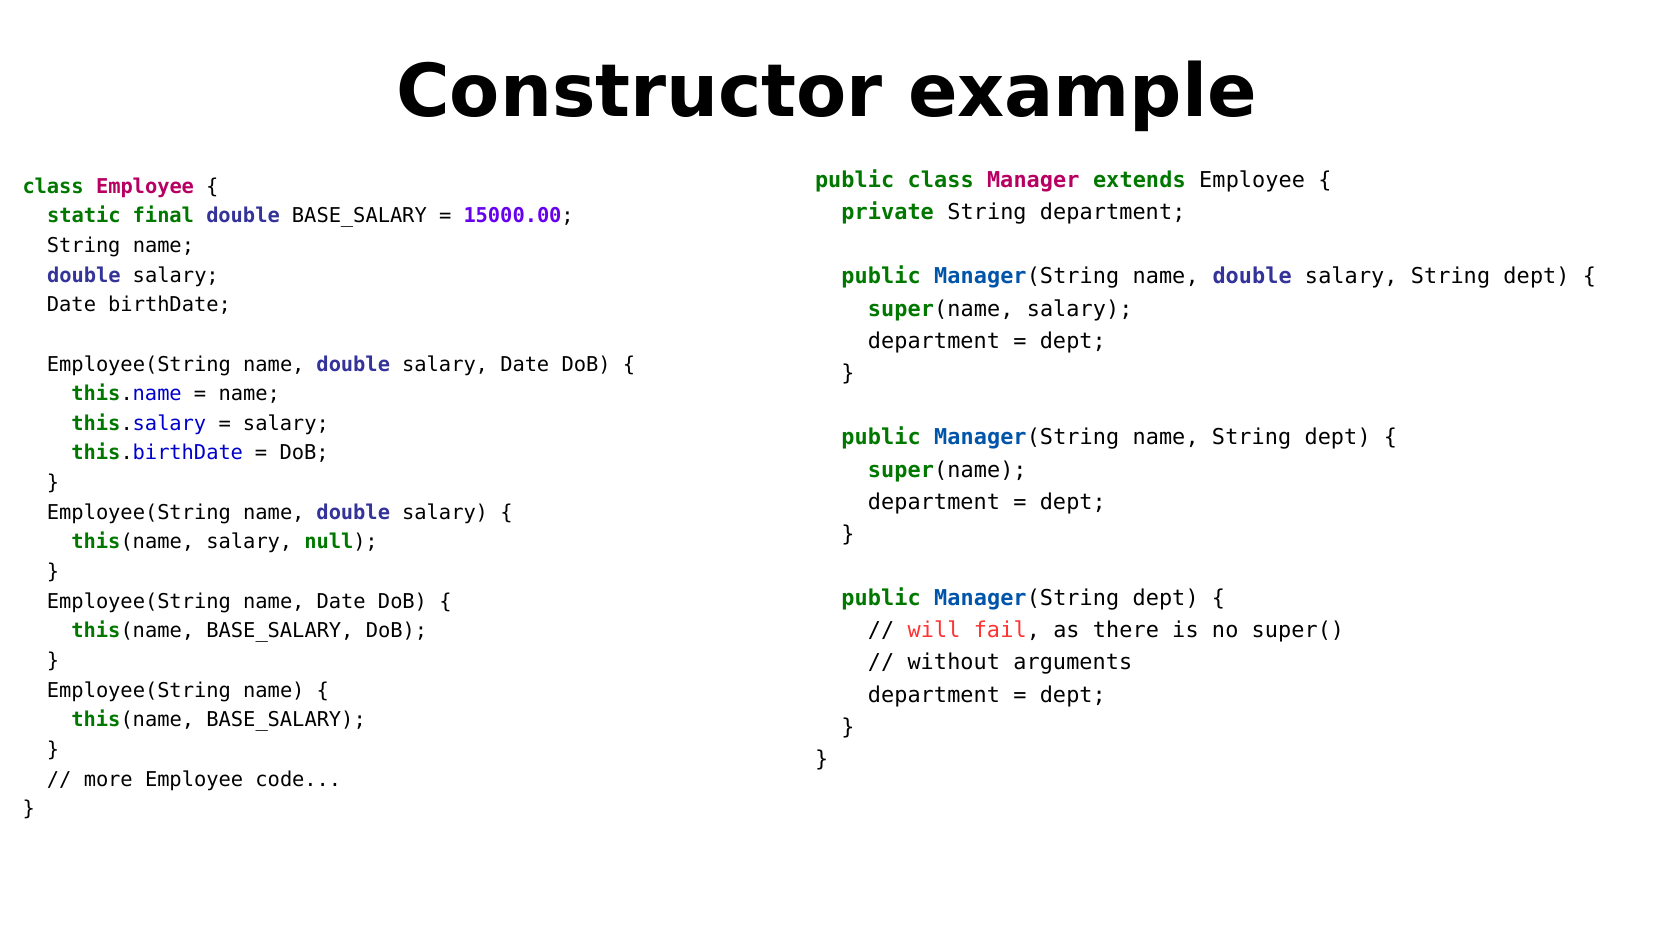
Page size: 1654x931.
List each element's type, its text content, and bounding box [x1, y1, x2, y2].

list class Employee { static final double BASE_SALARY = 15000.00; String name; double salary; Date birthDate; Employee(String name, double salary, Date DoB) { this.name = name; this.salary = salary; this.birthDate = DoB; } Employee(String name, double salary) { this(name, salary, null); } Employee(String name, Date DoB) { this(name, BASE_SALARY, DoB); } Employee(String name) { this(name, BASE_SALARY); } // more Employee code... } [22, 168, 804, 856]
title Constructor example [82, 37, 1571, 147]
list public class Manager extends Employee { private String department; public Manager(String name, double salary, String dept) { super(name, salary); department = dept; } public Manager(String name, String dept) { super(name); department = dept; } public Manager(String dept) { // will fail, as there is no super() // without arguments department = dept; } } [814, 160, 1607, 815]
